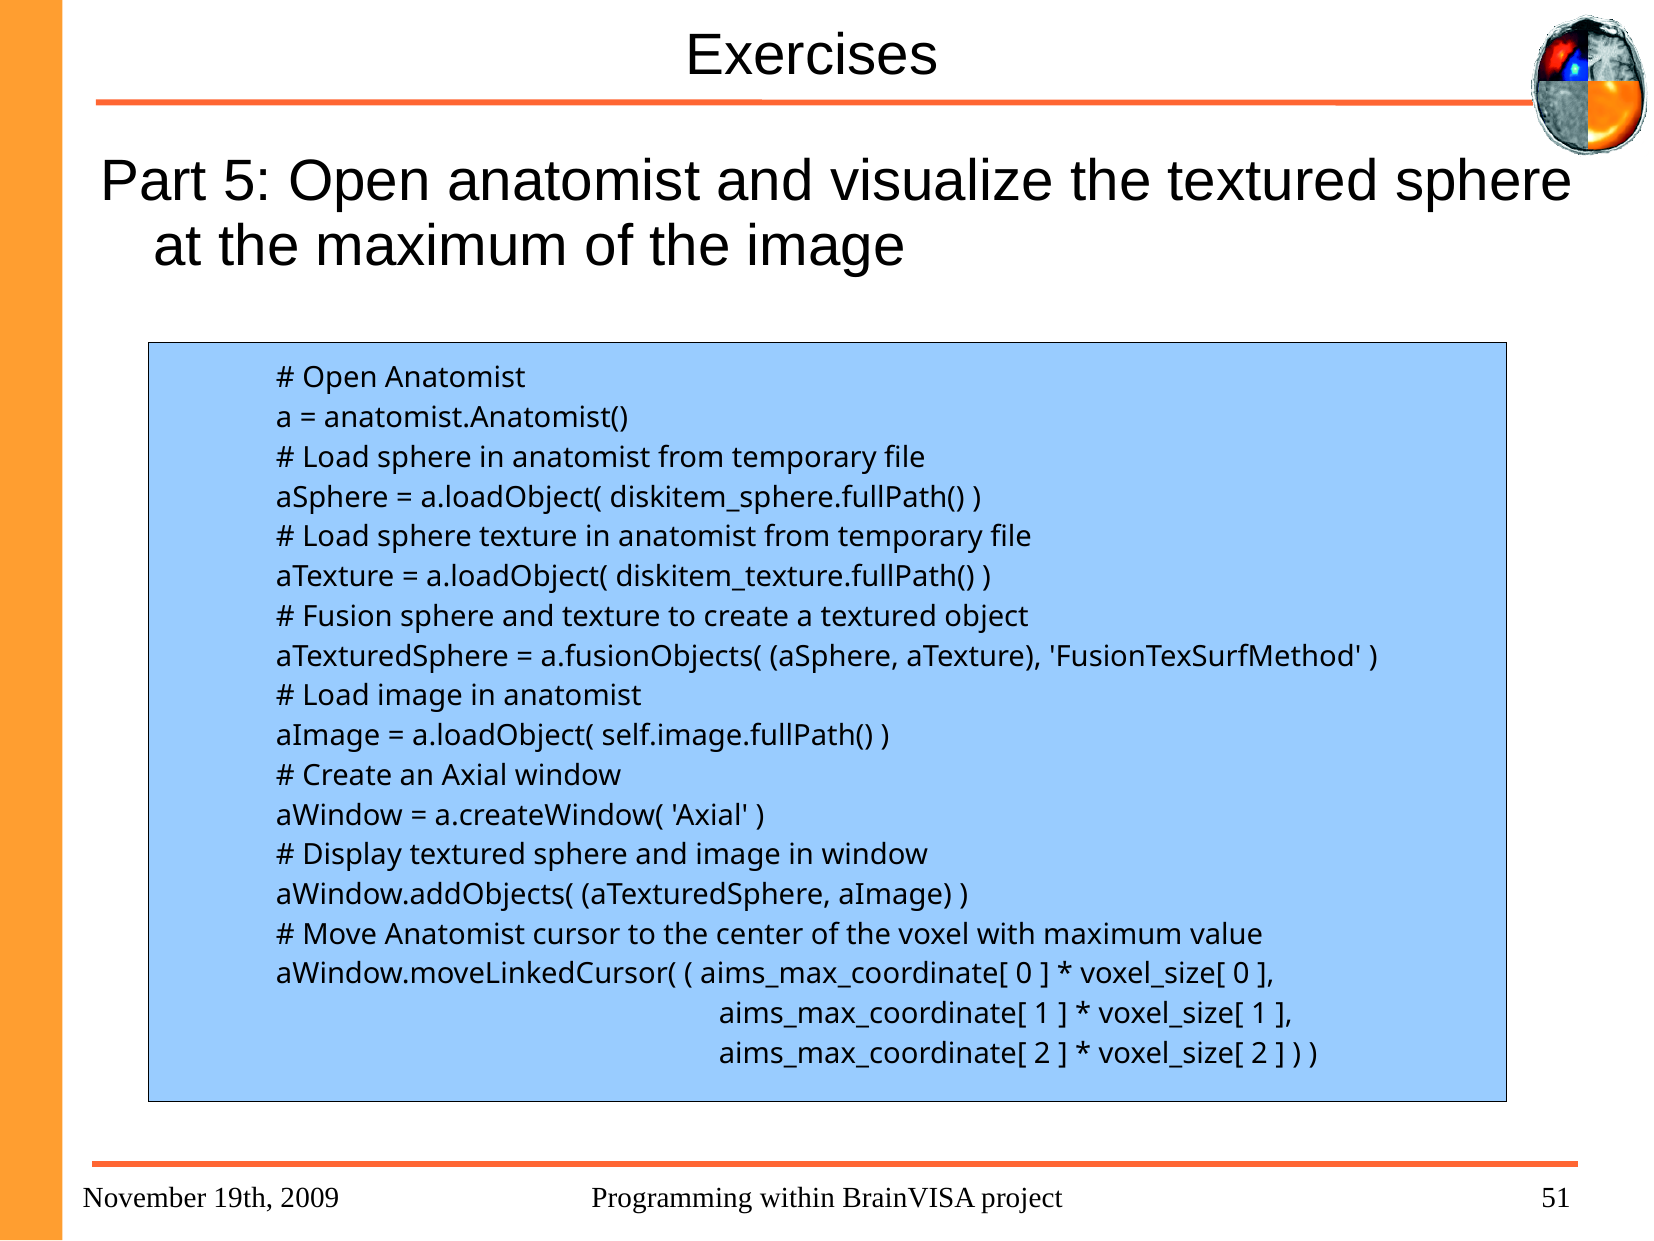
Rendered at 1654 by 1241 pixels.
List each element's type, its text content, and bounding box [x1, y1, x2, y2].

picture [1530, 14, 1649, 157]
text_box # Open Anatomist a = anatomist.Anatomist() # Load sphere in anatomist from temporary file aSphere = a.loadObject( diskitem_sphere.fullPath() ) # Load sphere texture in anatomist from temporary file aTexture = a.loadObject( diskitem_texture.fullPath() ) # Fusion sphere and texture to create a textured object aTexturedSphere = a.fusionObjects( (aSphere, aTexture), 'FusionTexSurfMethod' ) # Load image in anatomist aImage = a.loadObject( self.image.fullPath() ) # Create an Axial window aWindow = a.createWindow( 'Axial' ) # Display textured sphere and image in window aWindow.addObjects( (aTexturedSphere, aImage) ) # Move Anatomist cursor to the center of the voxel with maximum value aWindow.moveLinkedCursor( ( aims_max_coordinate[ 0 ] * voxel_size[ 0 ], aims_max_coordinate[ 1 ] * voxel_size[ 1 ], aims_max_coordinate[ 2 ] * voxel_size[ 2 ] ) ) [148, 342, 1507, 1102]
title Exercises [88, 21, 1536, 87]
list Part 5: Open anatomist and visualize the textured sphere at the maximum of the image [82, 147, 1604, 1109]
